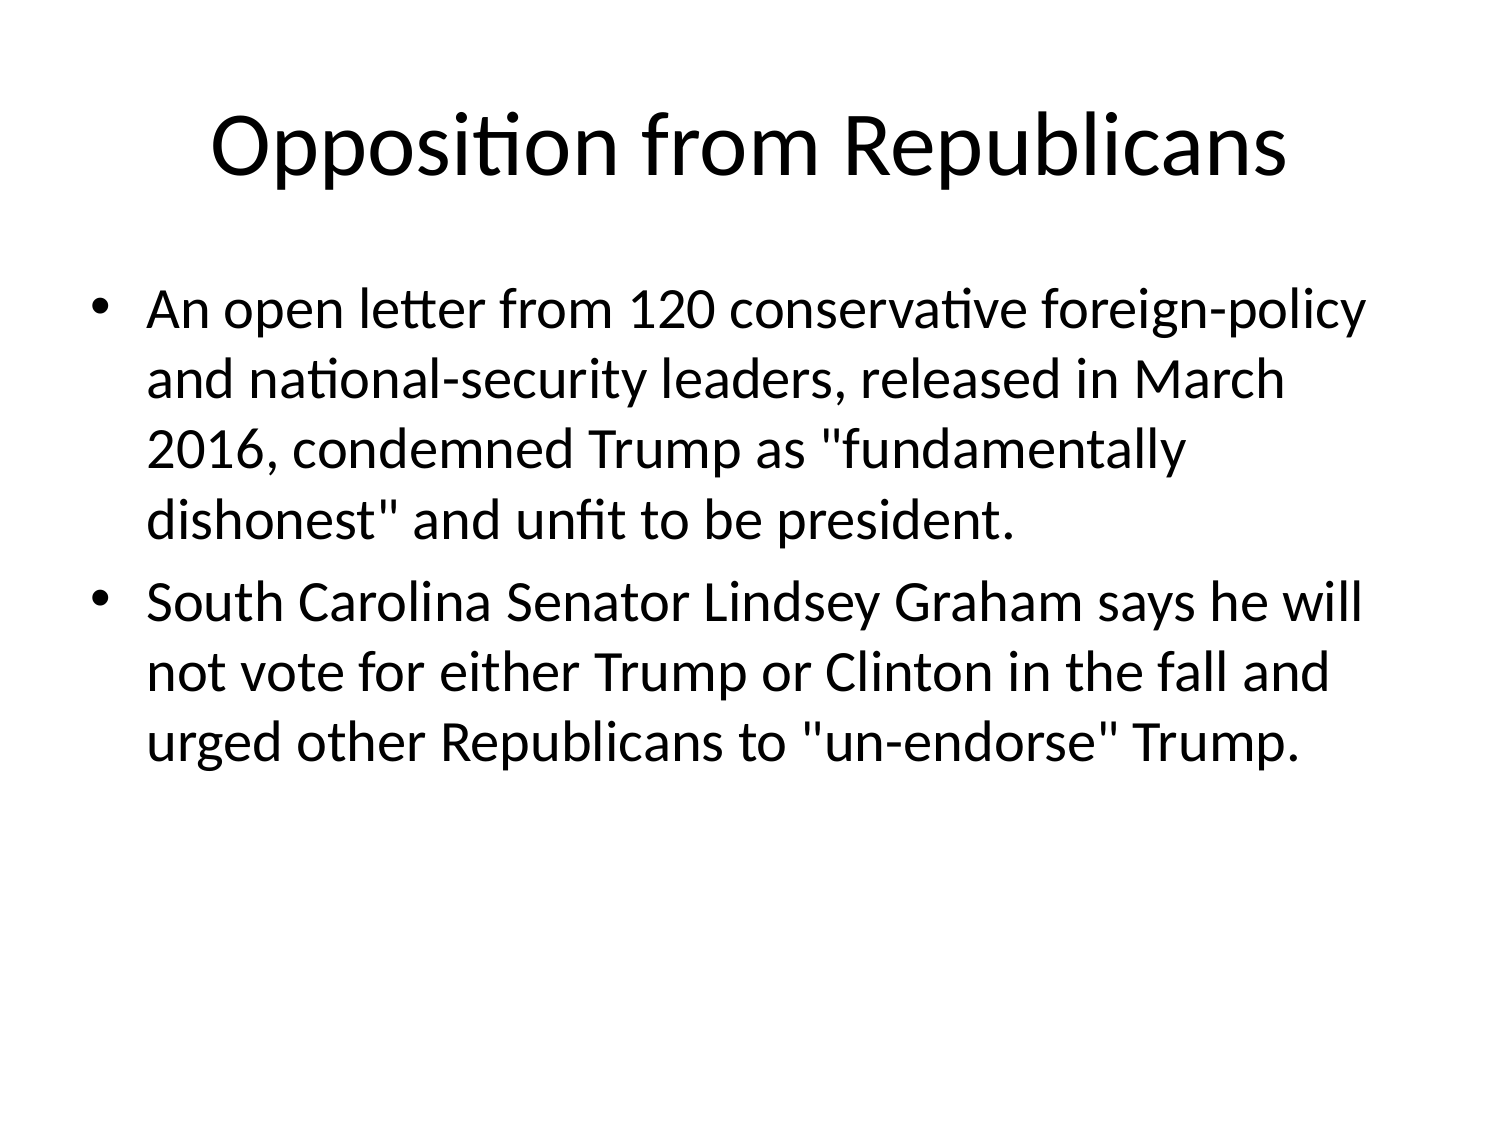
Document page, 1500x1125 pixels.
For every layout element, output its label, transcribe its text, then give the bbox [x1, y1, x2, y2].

list An open letter from 120 conservative foreign-policy and national-security leaders, released in March 2016, condemned Trump as "fundamentally dishonest" and unfit to be president. South Carolina Senator Lindsey Graham says he will not vote for either Trump or Clinton in the fall and urged other Republicans to "un-endorse" Trump. [75, 262, 1425, 1005]
title Opposition from Republicans [75, 45, 1425, 233]
